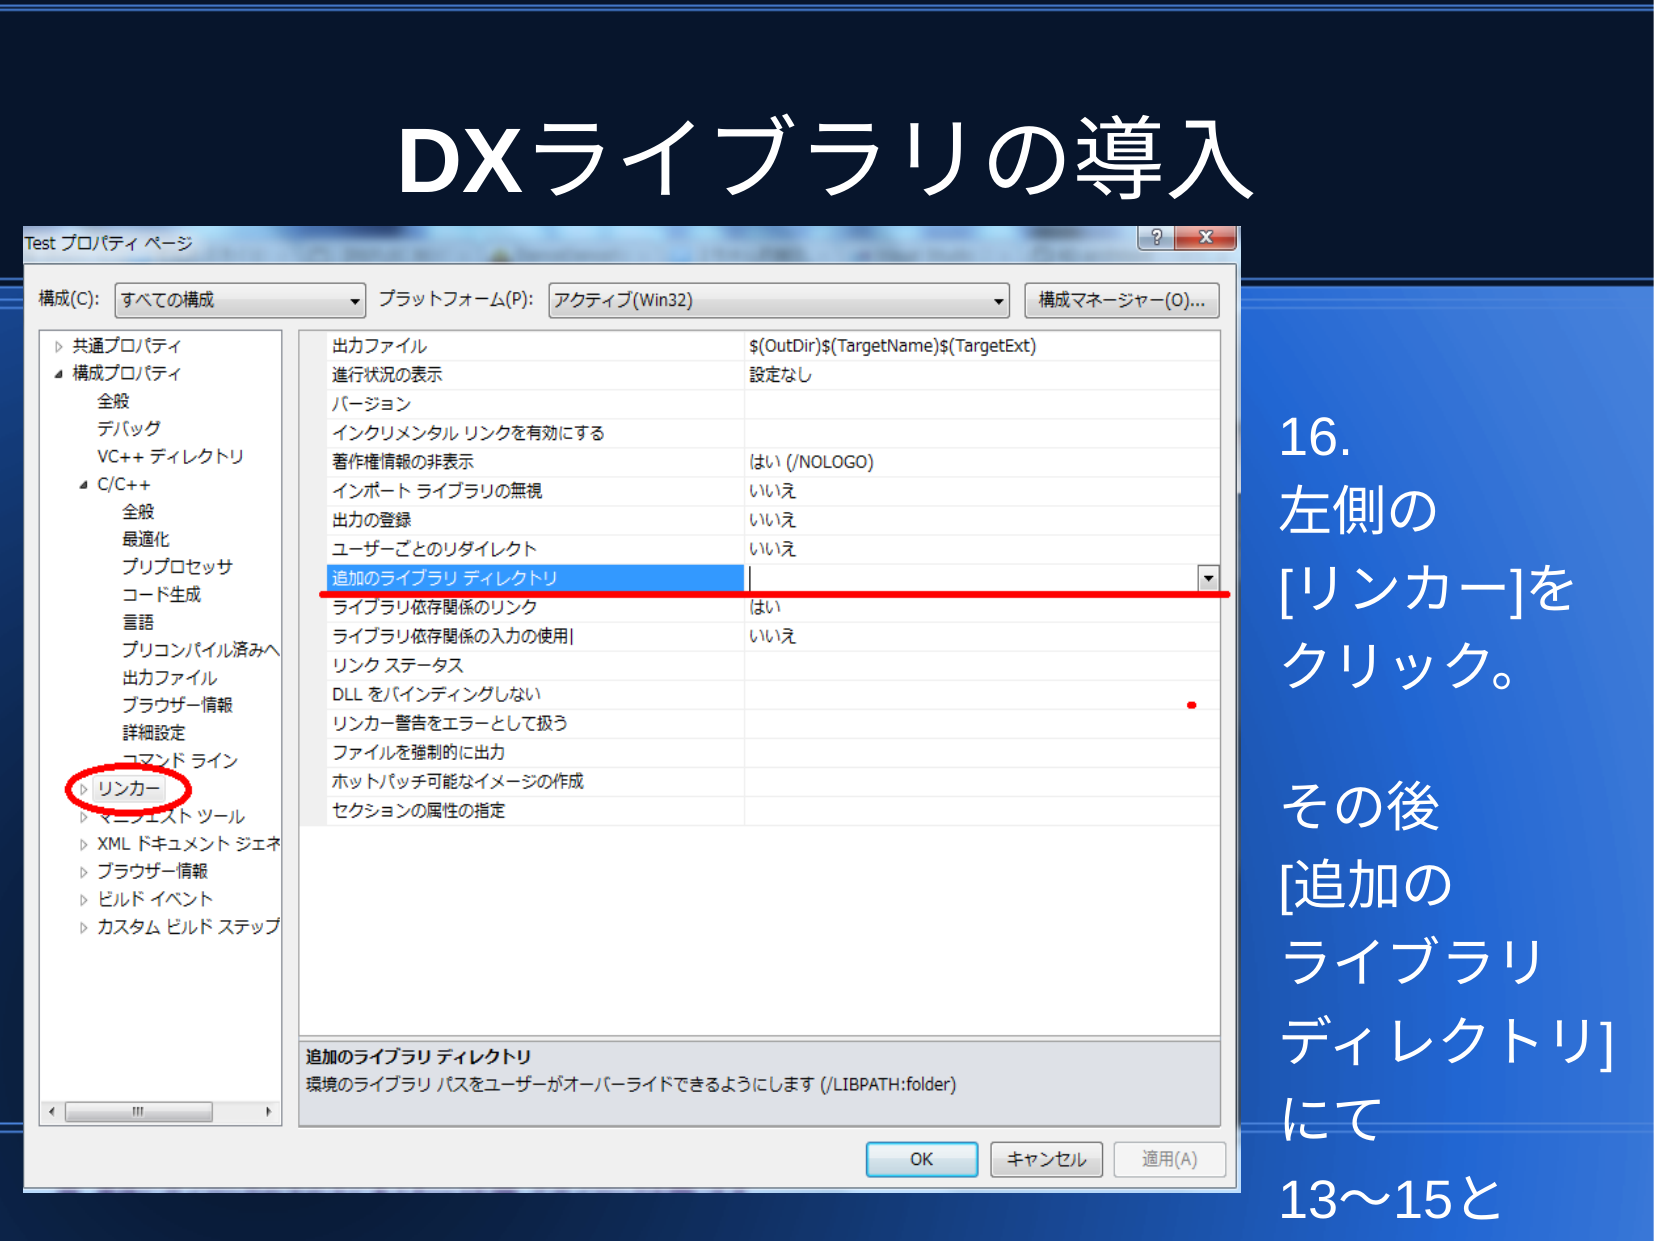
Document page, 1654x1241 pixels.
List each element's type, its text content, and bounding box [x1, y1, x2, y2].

text_box 16. 左側の [リンカー]を クリック。 その後 [追加の ライブラリ ディレクトリ] にて 13～15と 同じ操作を行う。 [1263, 399, 1654, 1174]
title DXライブラリの導入 [82, 49, 1571, 257]
picture [0, 0, 1654, 1241]
